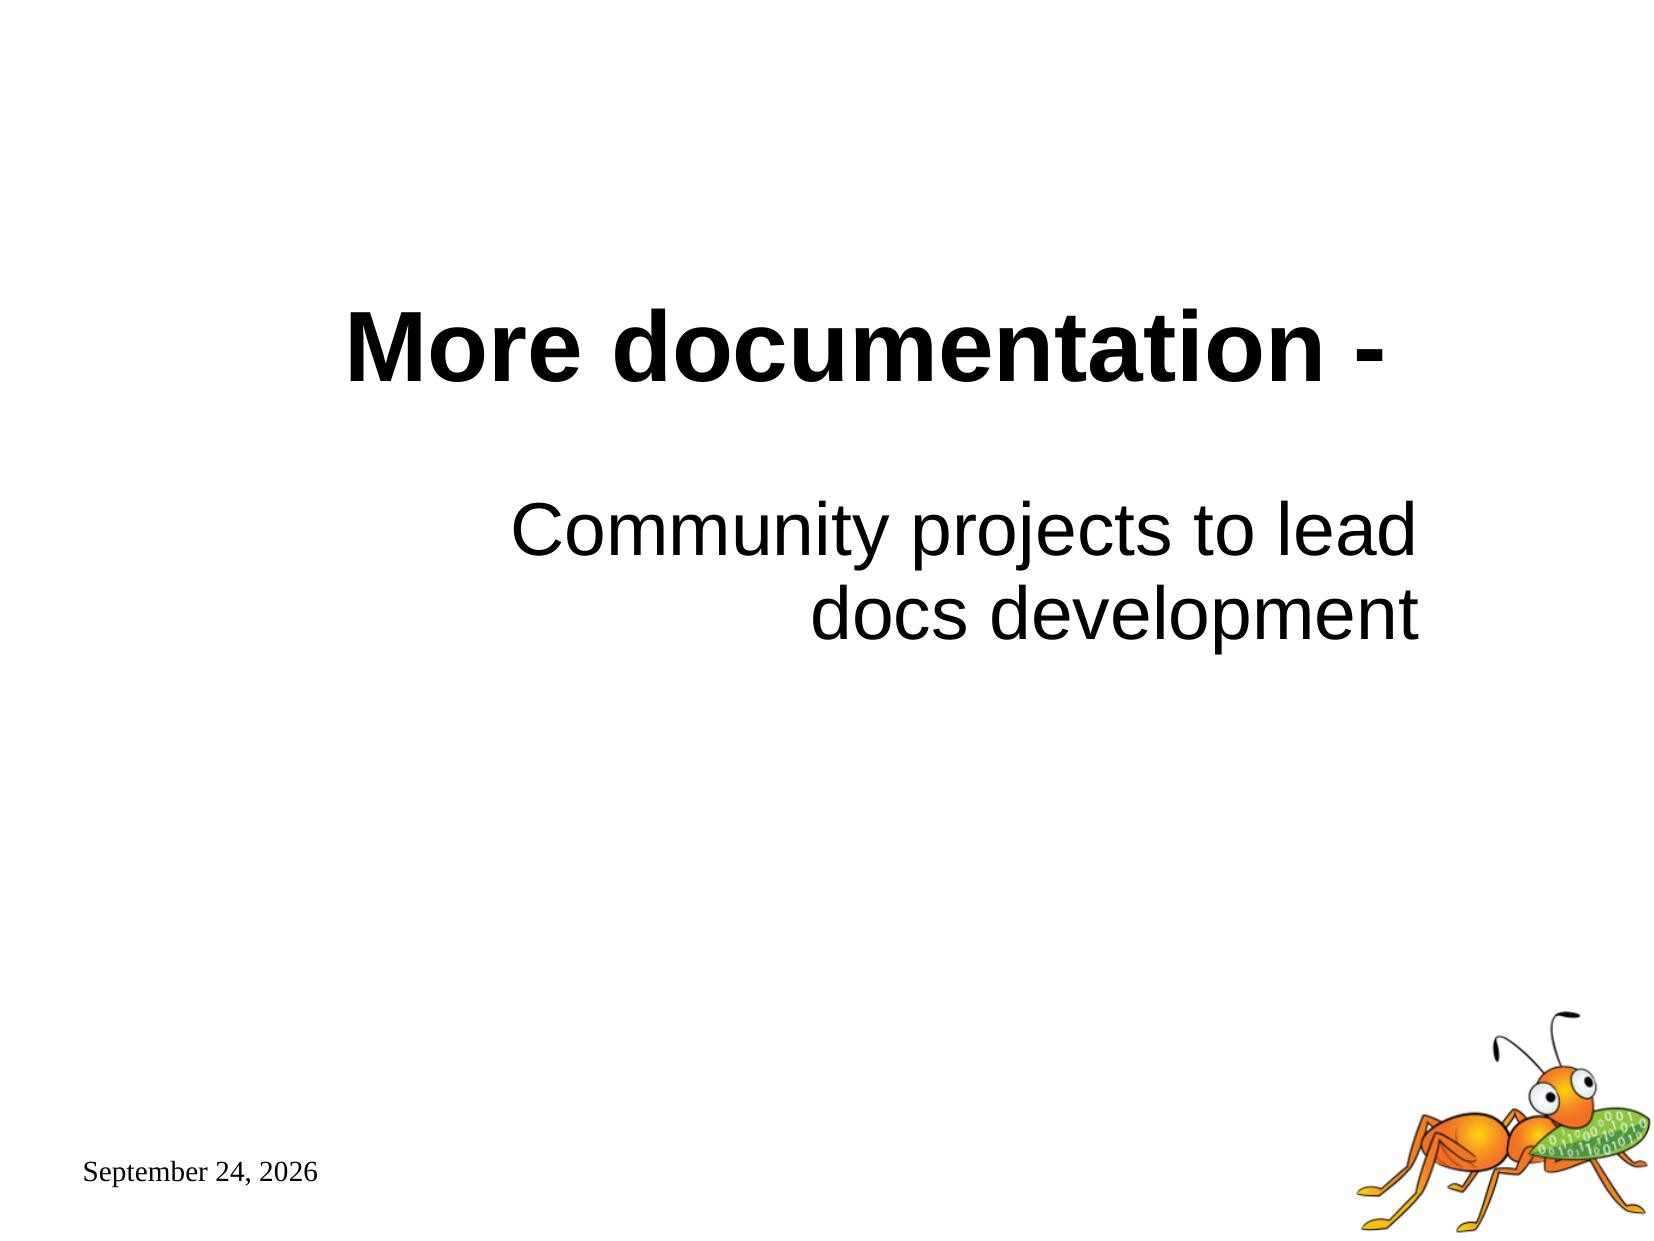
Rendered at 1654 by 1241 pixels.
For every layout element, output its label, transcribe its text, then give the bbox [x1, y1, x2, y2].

text_box More documentation - Community projects to lead docs development [330, 284, 1435, 663]
picture [1353, 1009, 1654, 1235]
